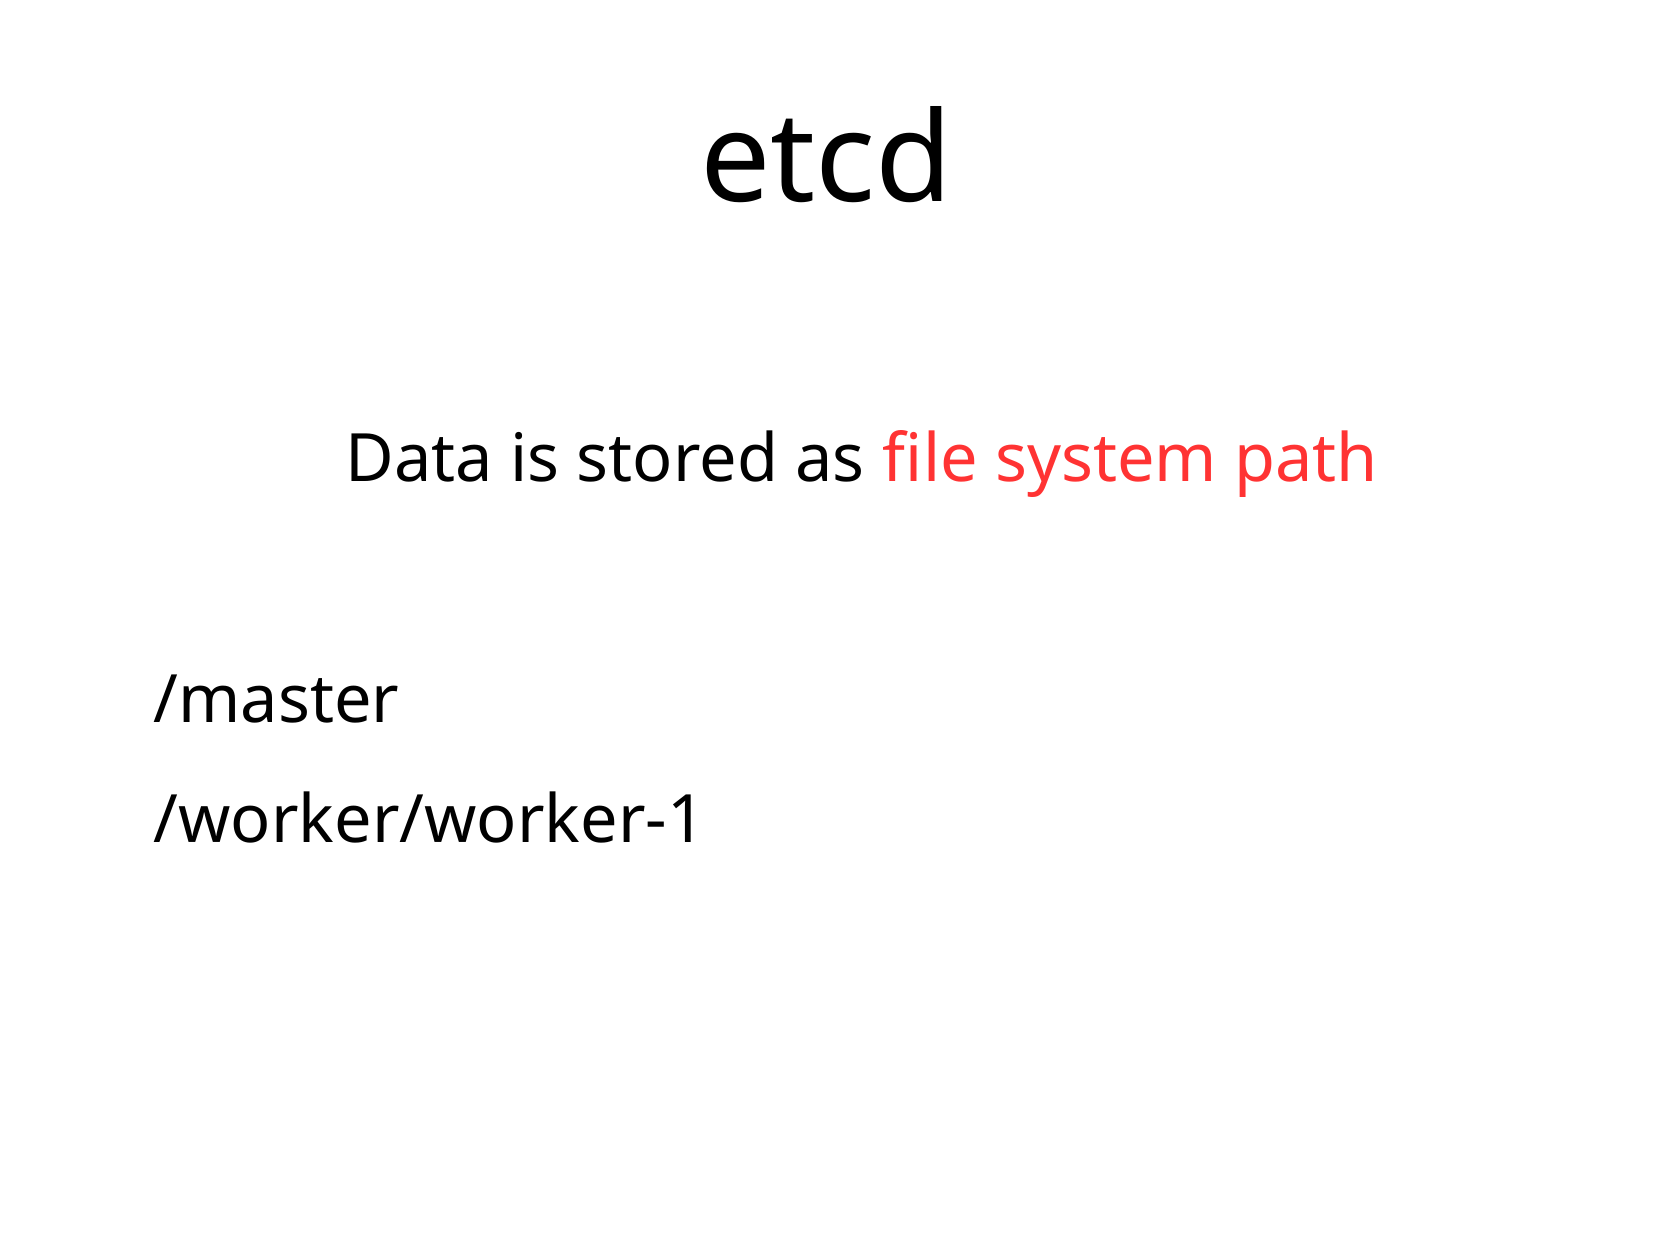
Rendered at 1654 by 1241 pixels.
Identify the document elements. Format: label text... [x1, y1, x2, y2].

title etcd [82, 49, 1571, 257]
list Data is stored as file system path /master /worker/worker-1 [82, 290, 1571, 1010]
